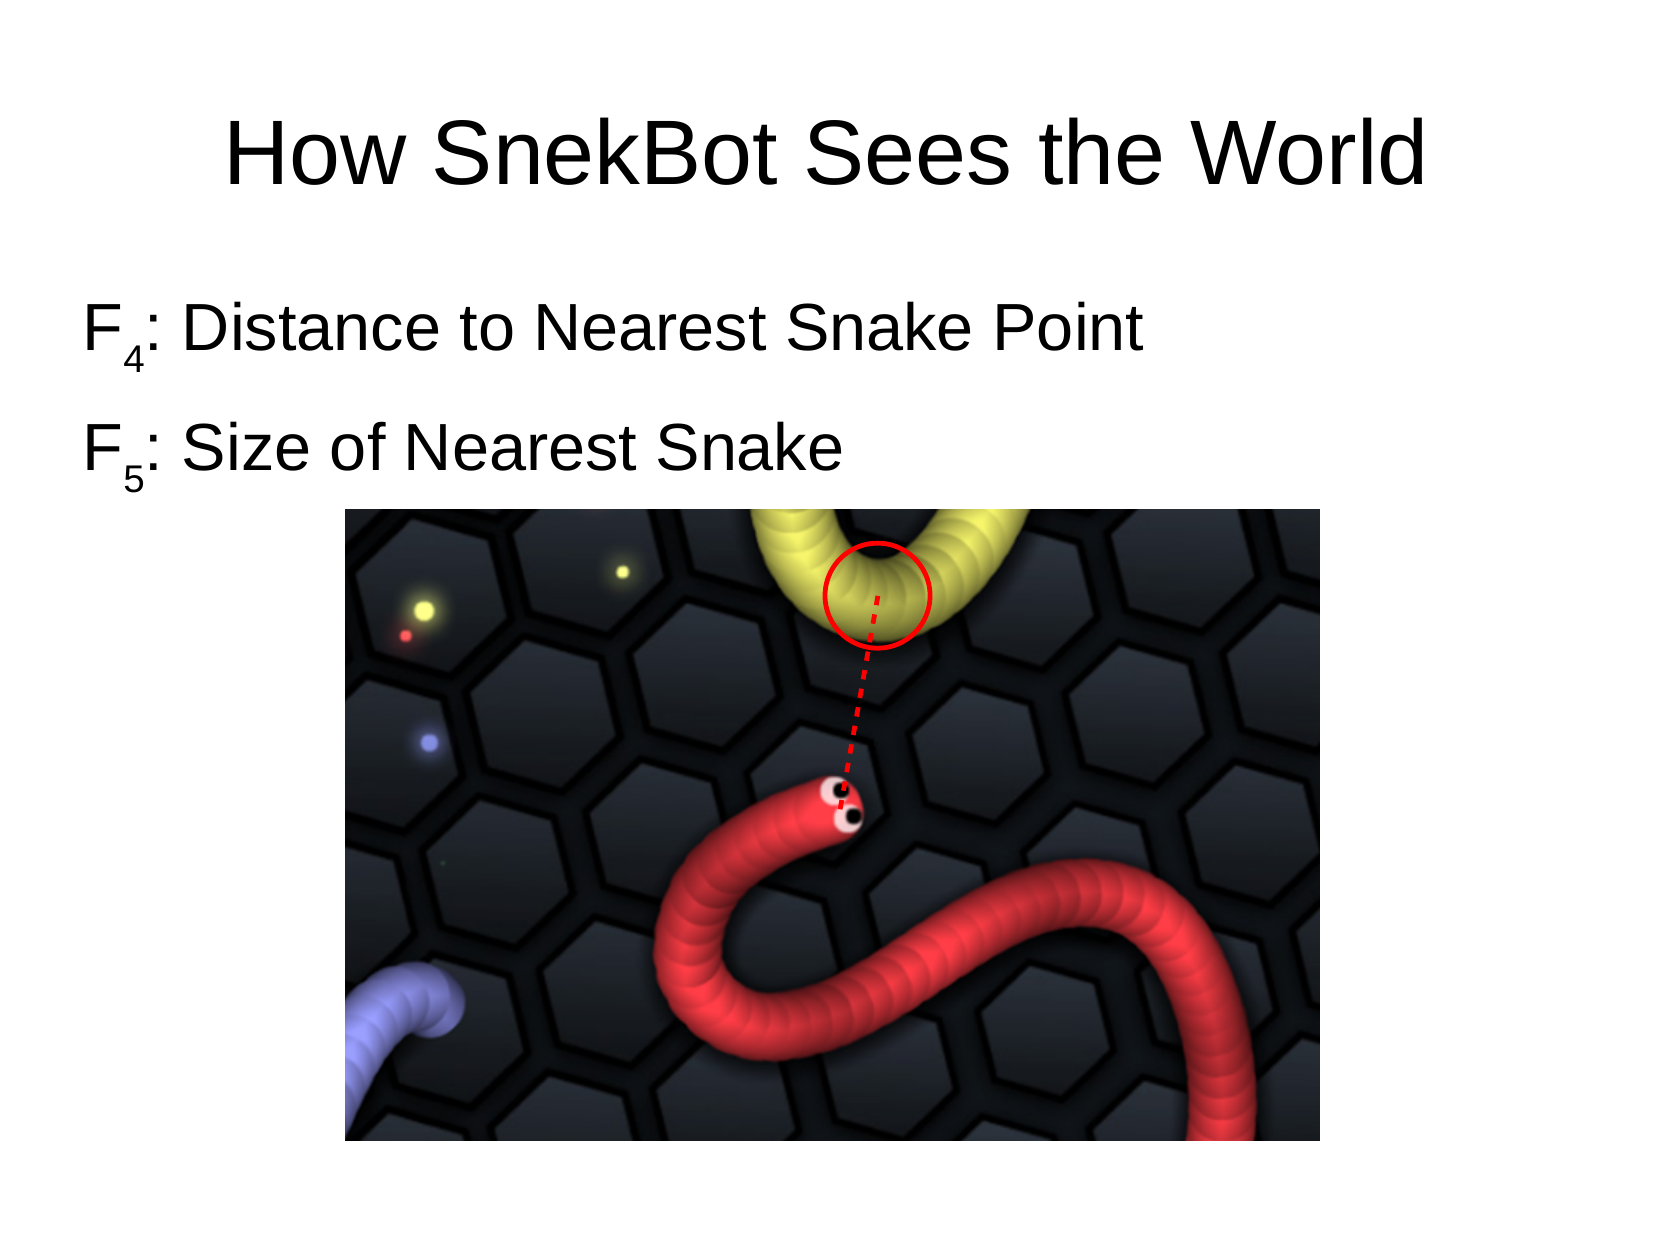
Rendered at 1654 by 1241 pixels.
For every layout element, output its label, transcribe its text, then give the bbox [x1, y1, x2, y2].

picture [345, 509, 1321, 1141]
title How SnekBot Sees the World [82, 49, 1571, 257]
list F4: Distance to Nearest Snake Point F5: Size of Nearest Snake [82, 290, 1571, 1010]
